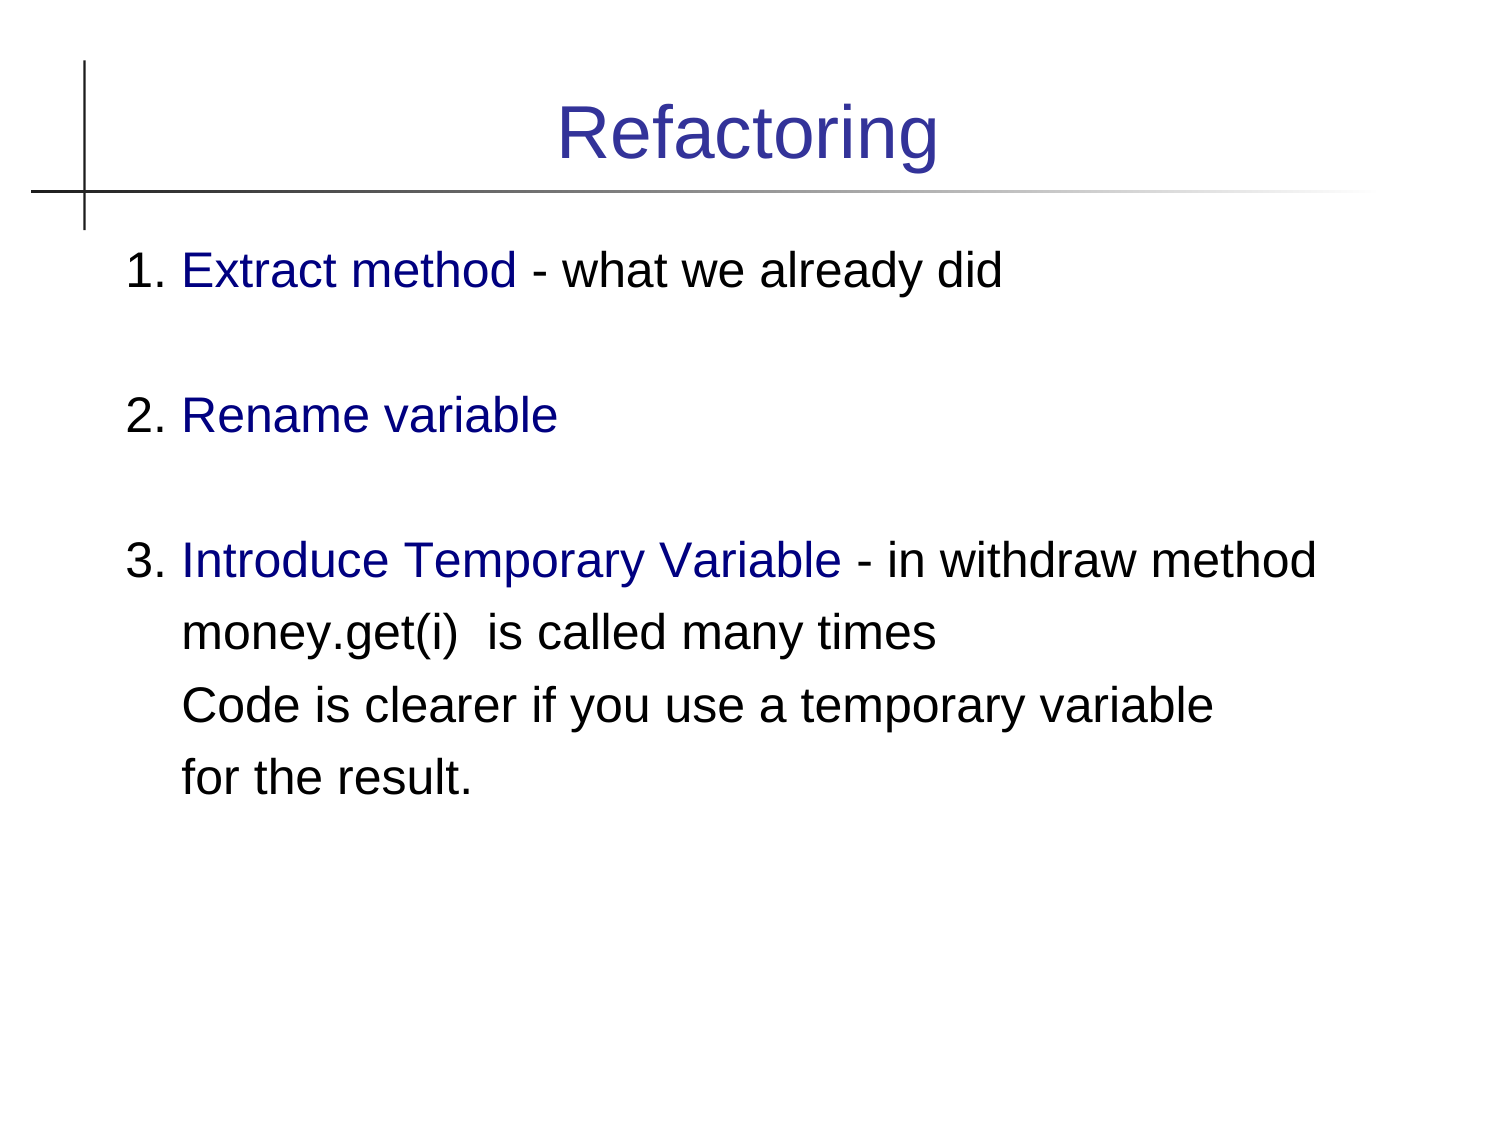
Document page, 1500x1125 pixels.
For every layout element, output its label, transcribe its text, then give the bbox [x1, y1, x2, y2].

title Refactoring [100, 42, 1397, 182]
list 1. Extract method - what we already did 2. Rename variable 3. Introduce Temporary Variable - in withdraw method money.get(i) is called many times Code is clearer if you use a temporary variable for the result. [110, 229, 1408, 960]
